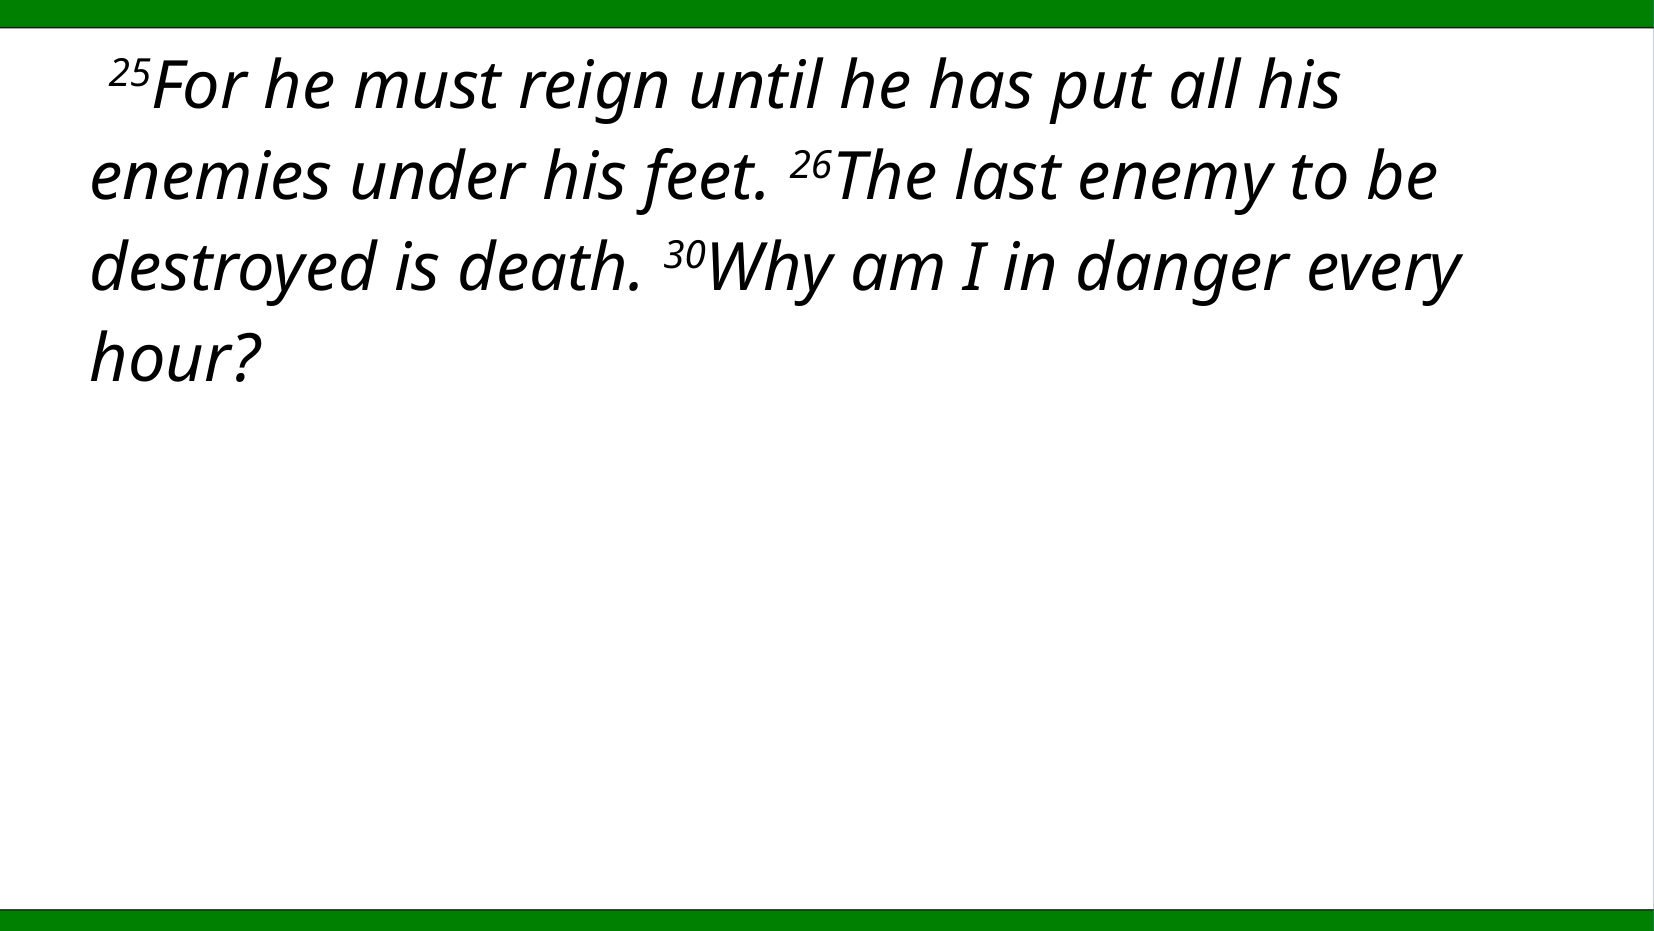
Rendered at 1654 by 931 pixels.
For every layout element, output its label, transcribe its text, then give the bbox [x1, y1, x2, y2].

picture [0, 0, 1654, 931]
text_box 25For he must reign until he has put all his enemies under his feet. 26The last enemy to be destroyed is death. 30Why am I in danger every hour? [75, 30, 1576, 400]
